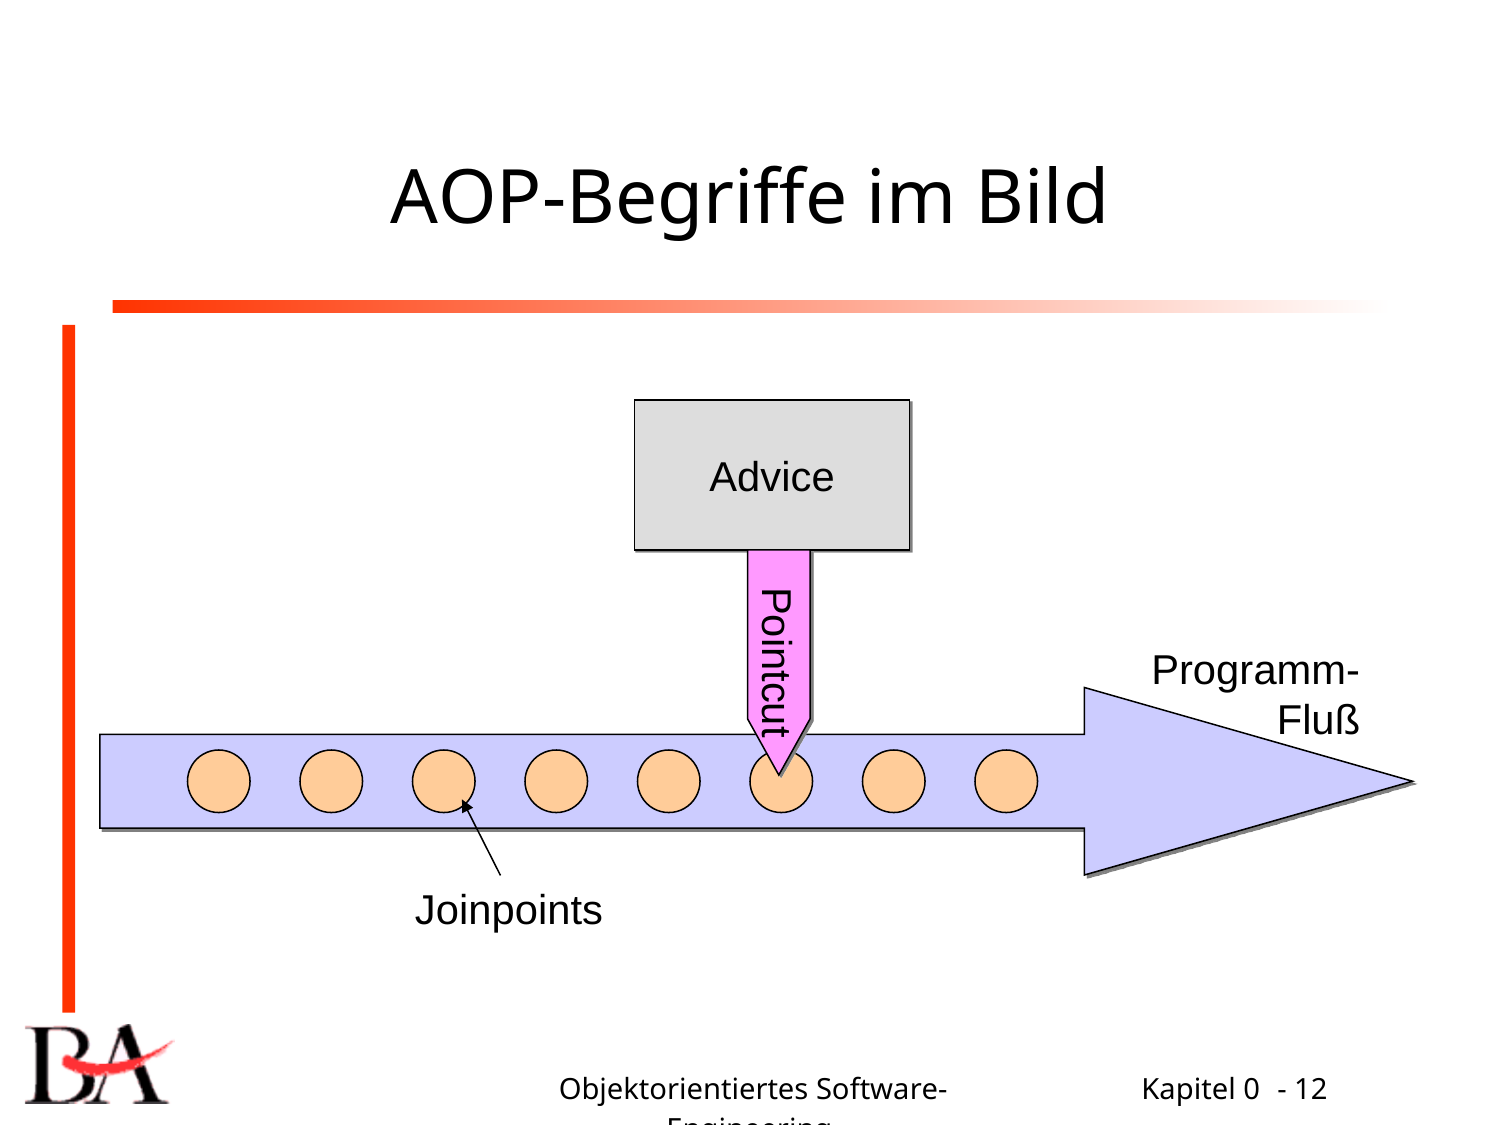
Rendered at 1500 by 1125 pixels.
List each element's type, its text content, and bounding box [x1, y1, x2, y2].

text_box [99, 687, 1413, 876]
text_box Joinpoints [399, 875, 618, 941]
text_box Programm- Fluß [1136, 634, 1375, 751]
picture [24, 1024, 175, 1104]
text_box Advice [634, 399, 910, 550]
title AOP-Begriffe im Bild [112, 99, 1388, 288]
text_box Pointcut [747, 549, 811, 776]
